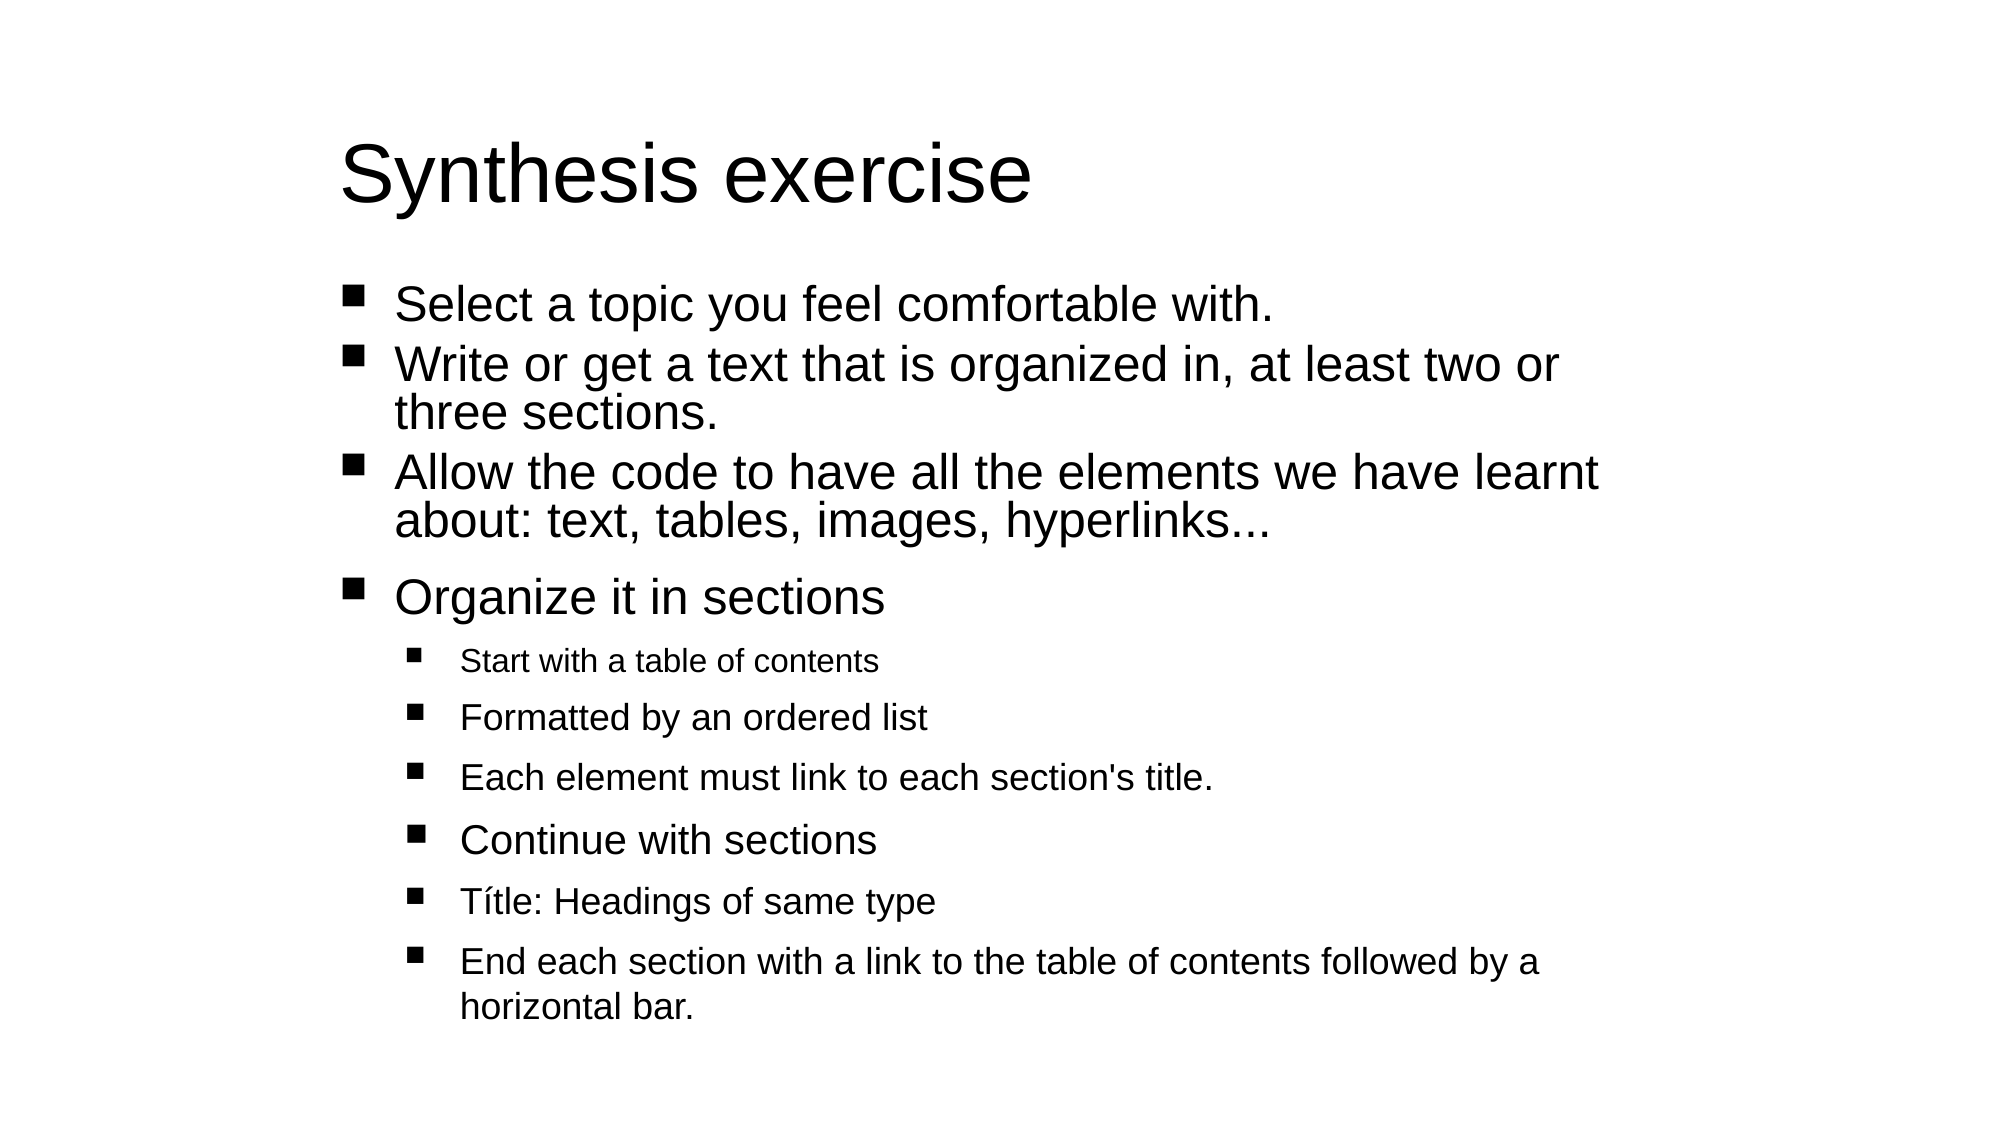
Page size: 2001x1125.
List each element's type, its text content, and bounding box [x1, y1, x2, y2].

text_box Synthesis exercise [324, 75, 1675, 263]
text_box Select a topic you feel comfortable with. Write or get a text that is organized in, at least two or three sections. Allow the code to have all the elements we have learnt about: text, tables, images, hyperlinks... Organize it in sections Start with a table of contents Formatted by an ordered list Each element must link to each section's title. Continue with sections Títle: Headings of same type End each section with a link to the table of contents followed by a horizontal bar. [324, 275, 1675, 976]
